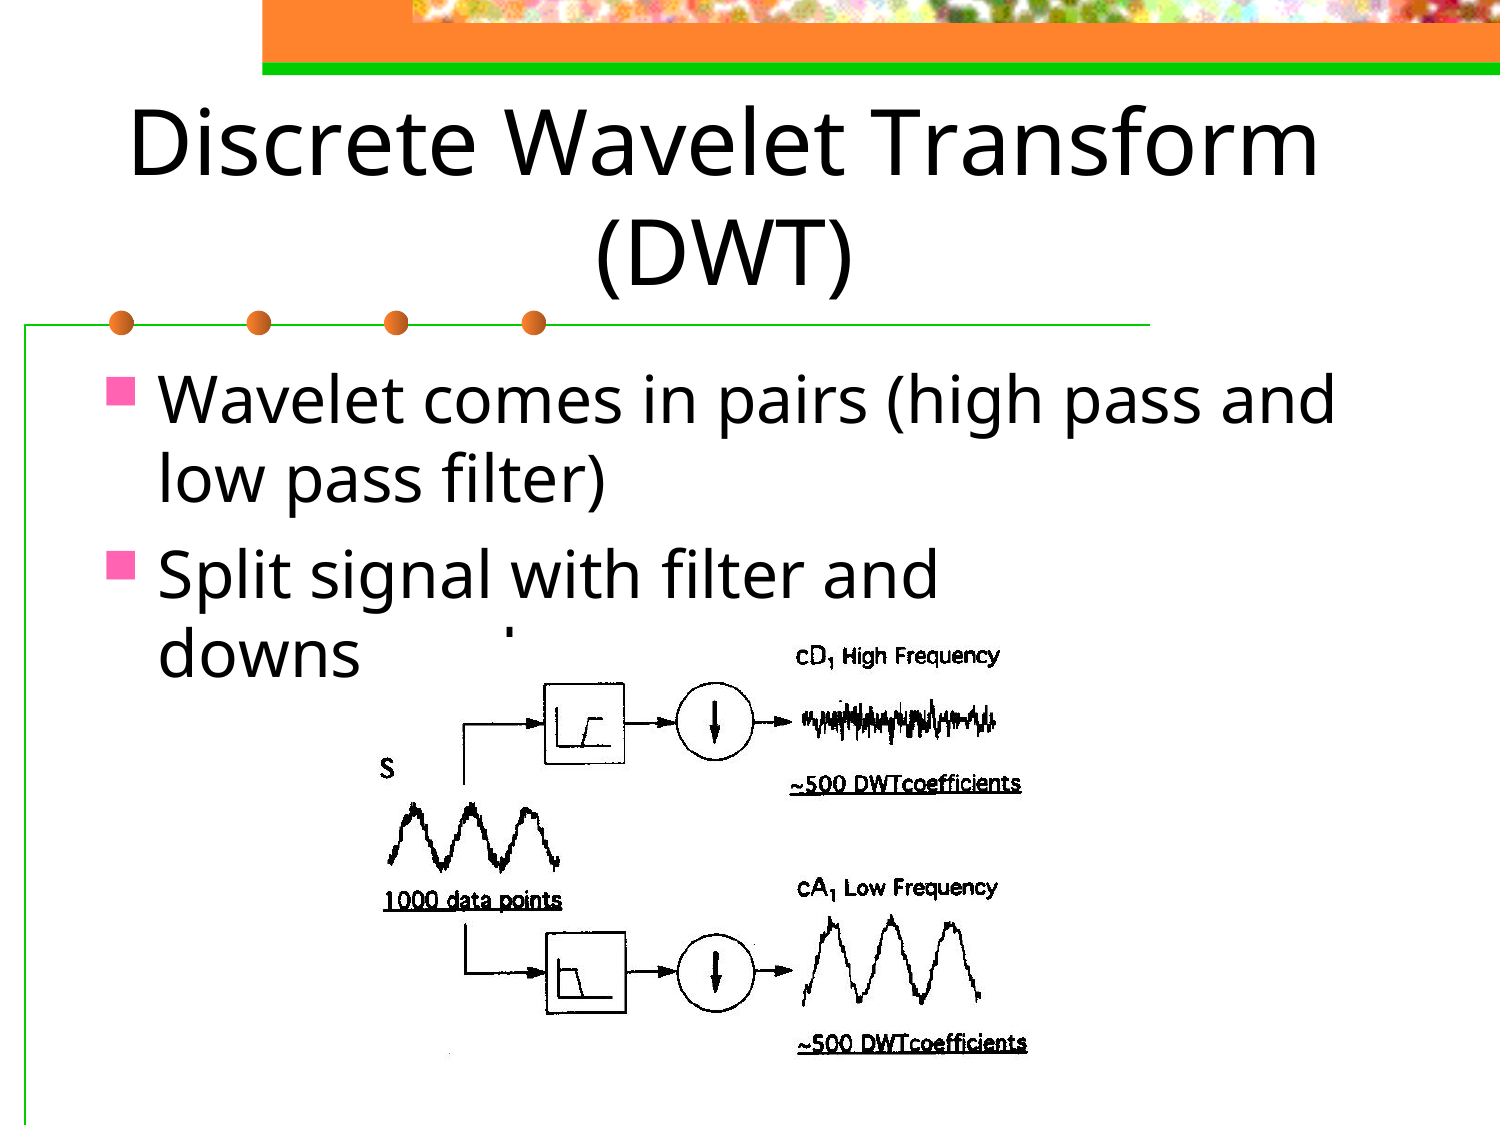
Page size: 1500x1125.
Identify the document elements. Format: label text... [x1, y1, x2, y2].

picture [412, 0, 1500, 23]
picture [362, 637, 1038, 1067]
title Discrete Wavelet Transform (DWT) [87, 76, 1363, 312]
list Wavelet comes in pairs (high pass and low pass filter) Split signal with filter and downsample [87, 350, 1363, 651]
